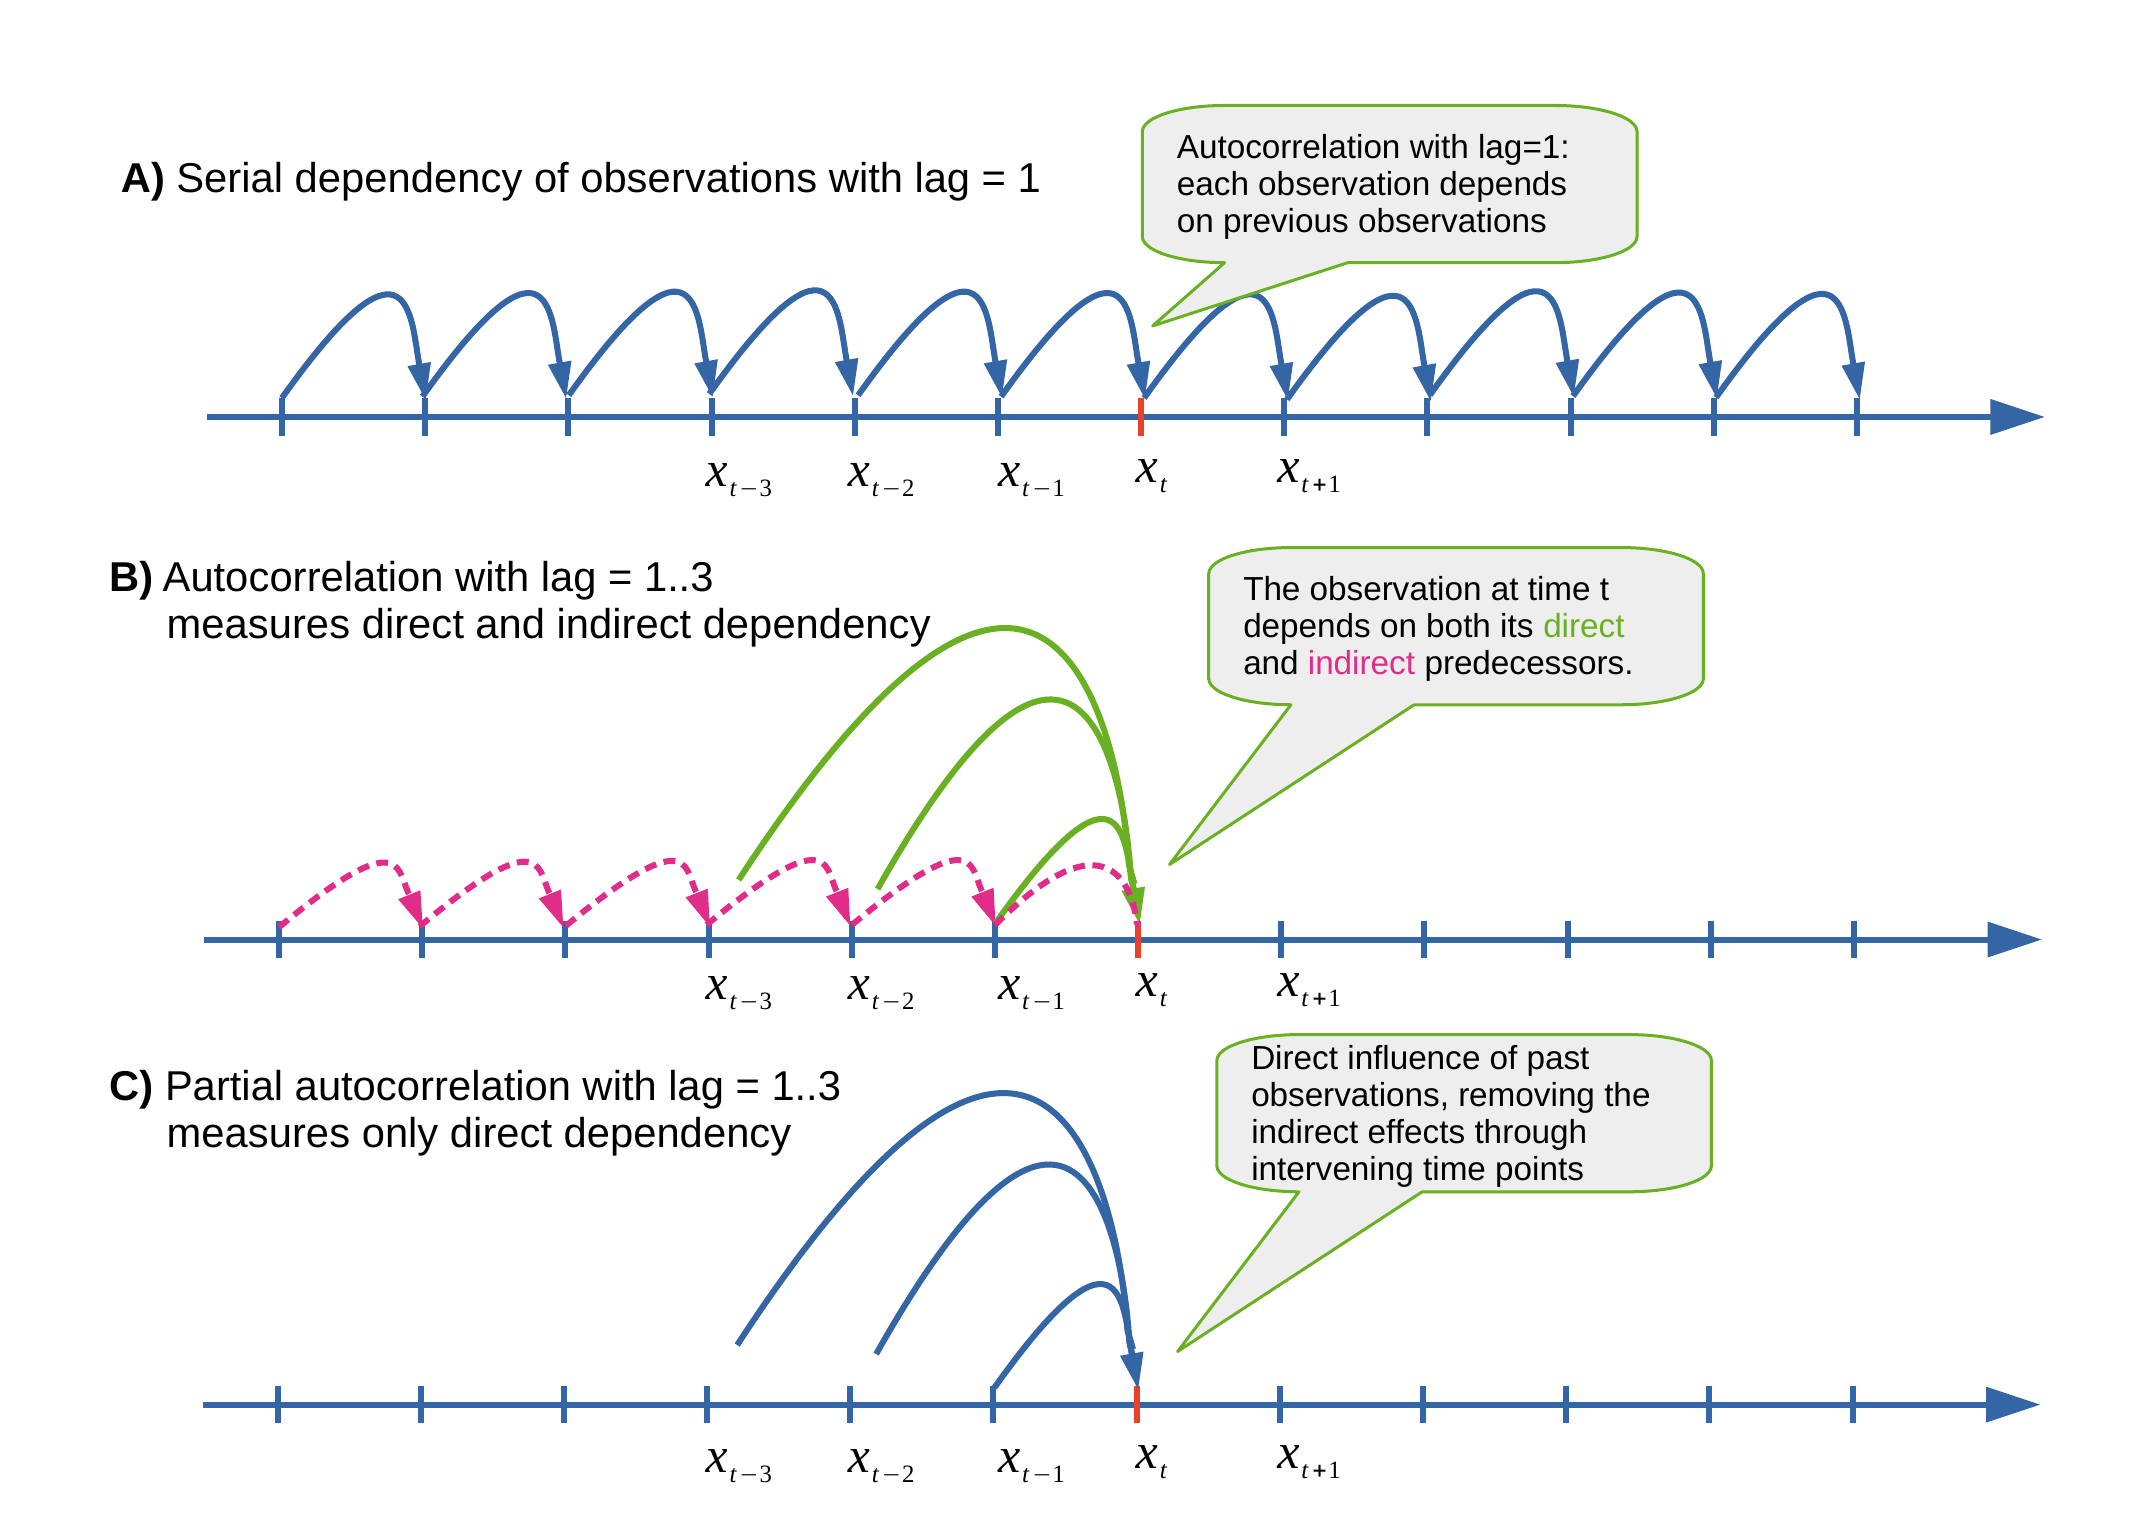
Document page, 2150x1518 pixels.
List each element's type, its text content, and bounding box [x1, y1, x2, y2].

chart [702, 955, 773, 1016]
chart [994, 1427, 1066, 1488]
text_box C) Partial autocorrelation with lag = 1..3 measures only direct dependency [94, 1055, 857, 1164]
text_box B) Autocorrelation with lag = 1..3 measures direct and indirect dependency [94, 546, 947, 655]
chart [702, 1427, 773, 1488]
chart [1273, 1424, 1341, 1485]
text_box A) Serial dependency of observations with lag = 1 [106, 147, 1057, 209]
chart [1132, 438, 1169, 499]
chart [1132, 1424, 1169, 1485]
chart [844, 1427, 915, 1488]
chart [844, 441, 915, 502]
chart [1273, 951, 1341, 1012]
chart [994, 441, 1066, 502]
text_box Autocorrelation with lag=1: each observation depends on previous observations [1142, 105, 1638, 326]
chart [1273, 438, 1341, 499]
chart [1132, 951, 1169, 1012]
chart [702, 441, 773, 502]
chart [844, 955, 915, 1016]
text_box Direct influence of past observations, removing the indirect effects through intervening time points [1177, 1034, 1712, 1352]
chart [994, 955, 1066, 1016]
text_box The observation at time t depends on both its direct and indirect predecessors. [1169, 547, 1704, 865]
